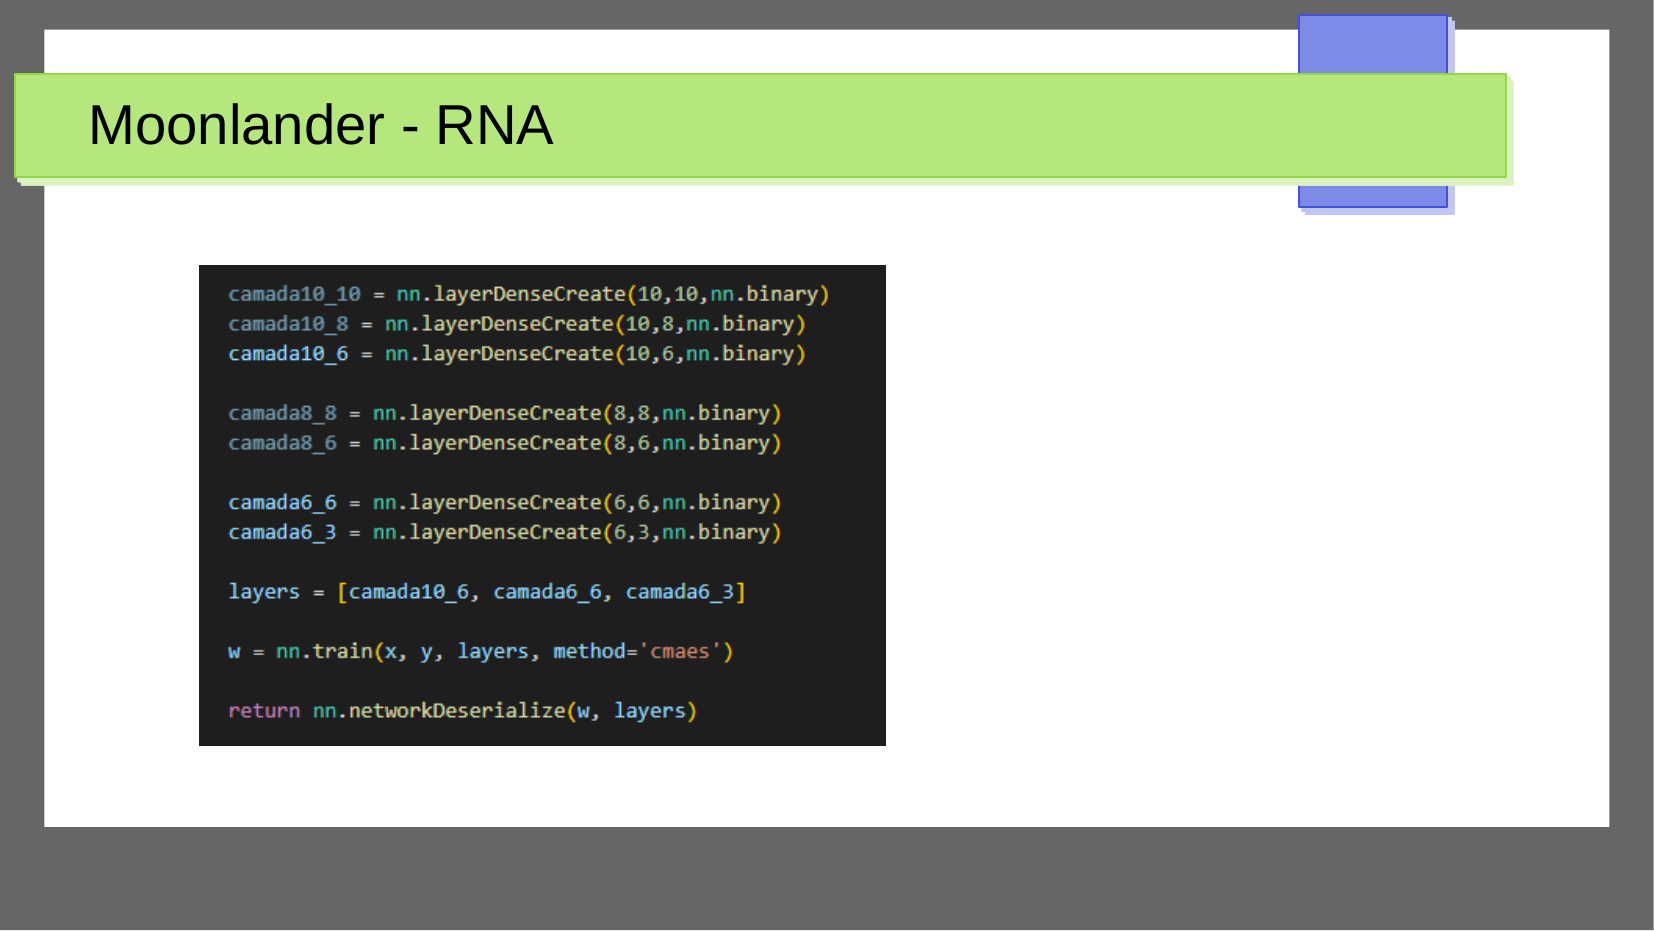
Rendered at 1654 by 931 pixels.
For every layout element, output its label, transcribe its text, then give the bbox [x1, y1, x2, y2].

picture [199, 265, 886, 746]
title Moonlander - RNA [88, 73, 1506, 178]
